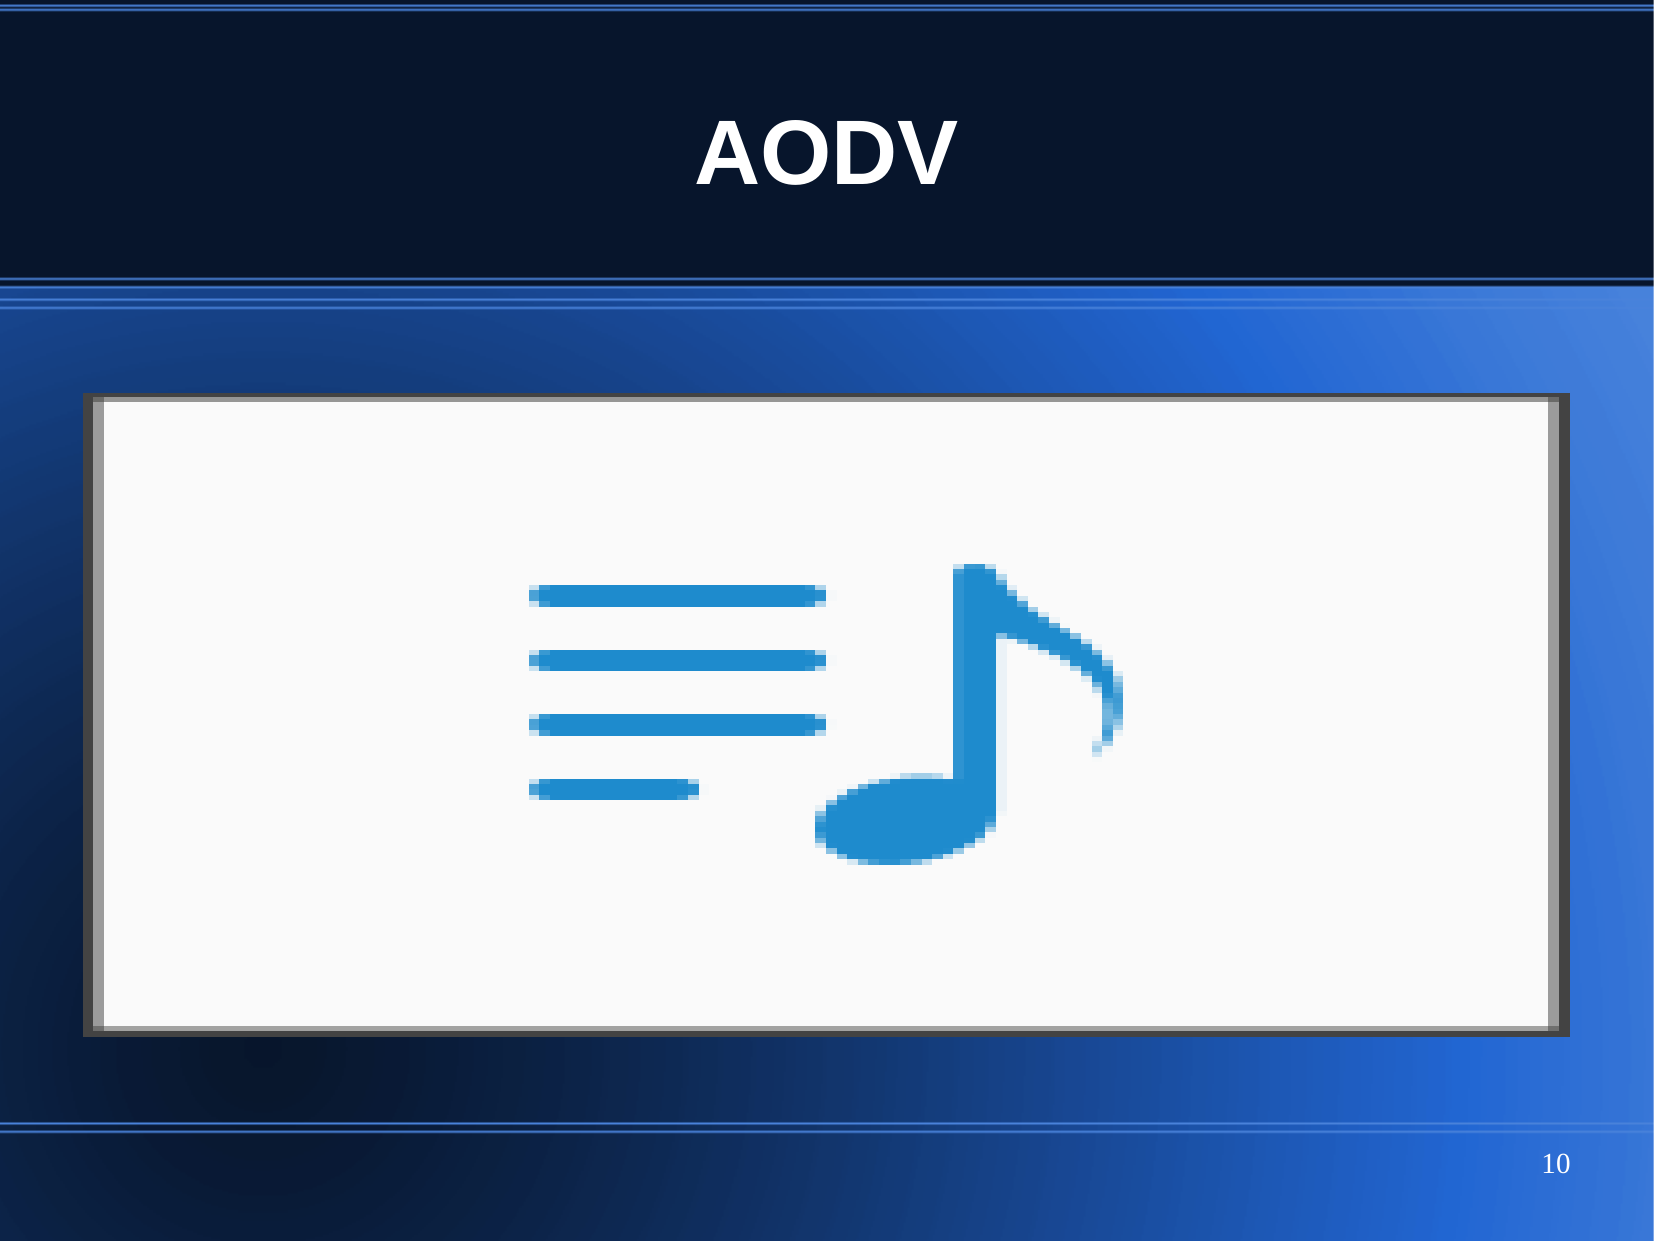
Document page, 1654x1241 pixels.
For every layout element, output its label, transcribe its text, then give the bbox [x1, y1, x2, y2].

text_box [82, 392, 1571, 1038]
title AODV [82, 49, 1571, 257]
picture [0, 0, 1654, 1241]
